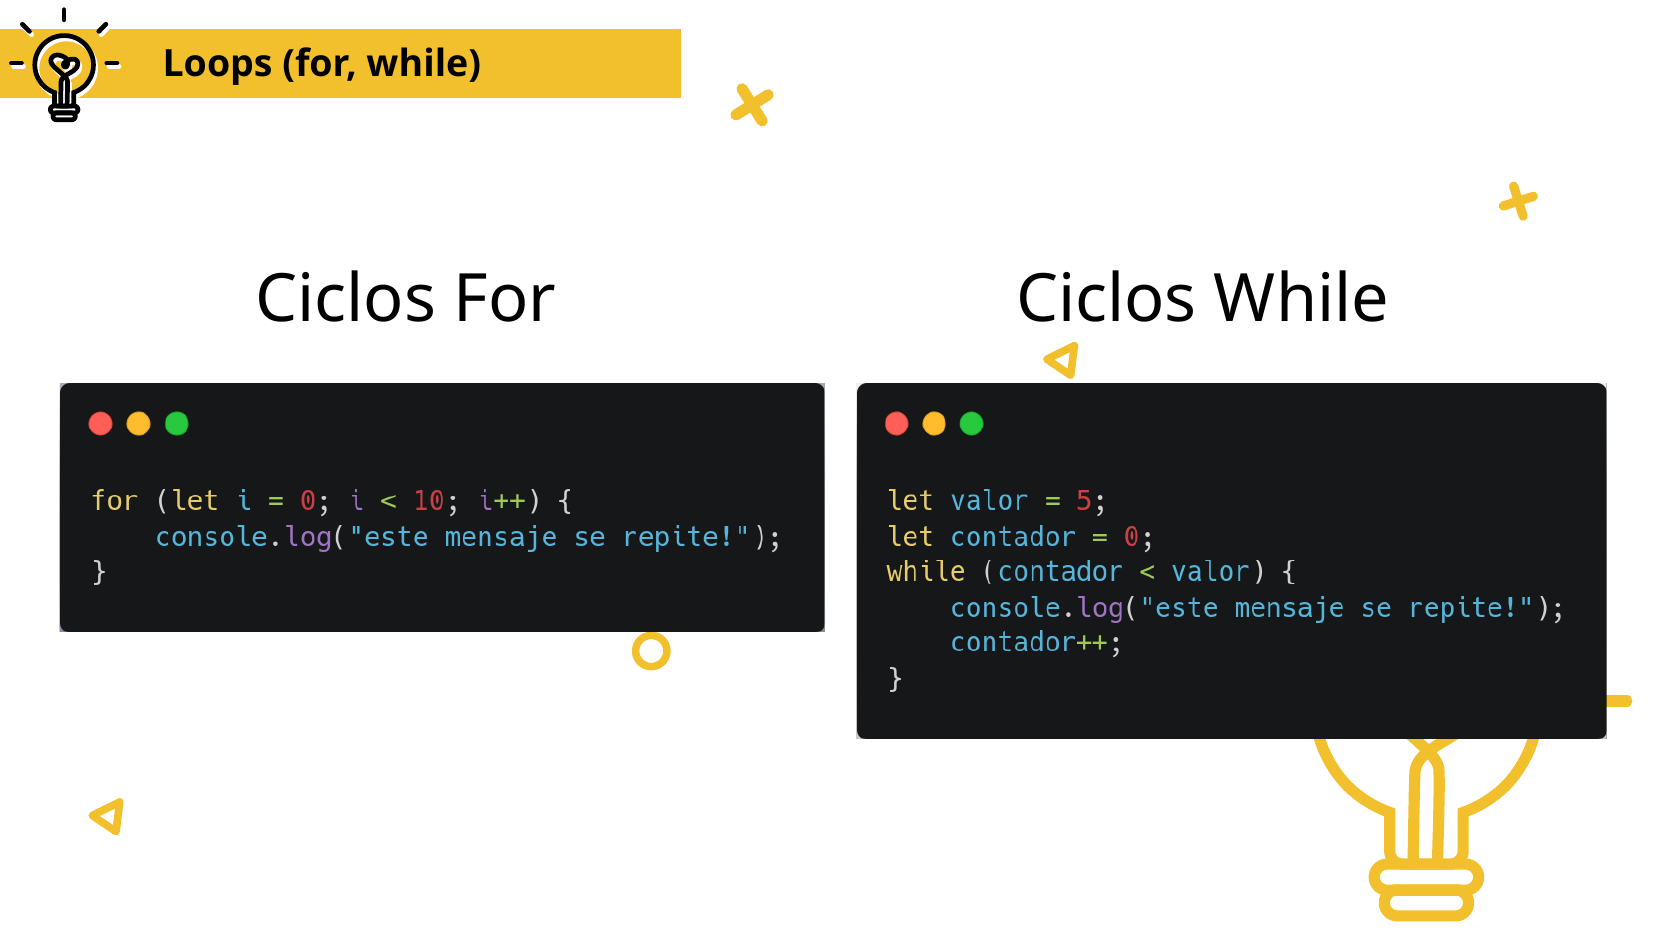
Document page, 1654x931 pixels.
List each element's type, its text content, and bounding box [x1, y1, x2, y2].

picture [59, 383, 825, 632]
text_box Loops (for, while) [147, 29, 621, 96]
picture [856, 383, 1607, 739]
text_box Ciclos For [29, 206, 783, 384]
text_box Ciclos While [826, 206, 1580, 384]
